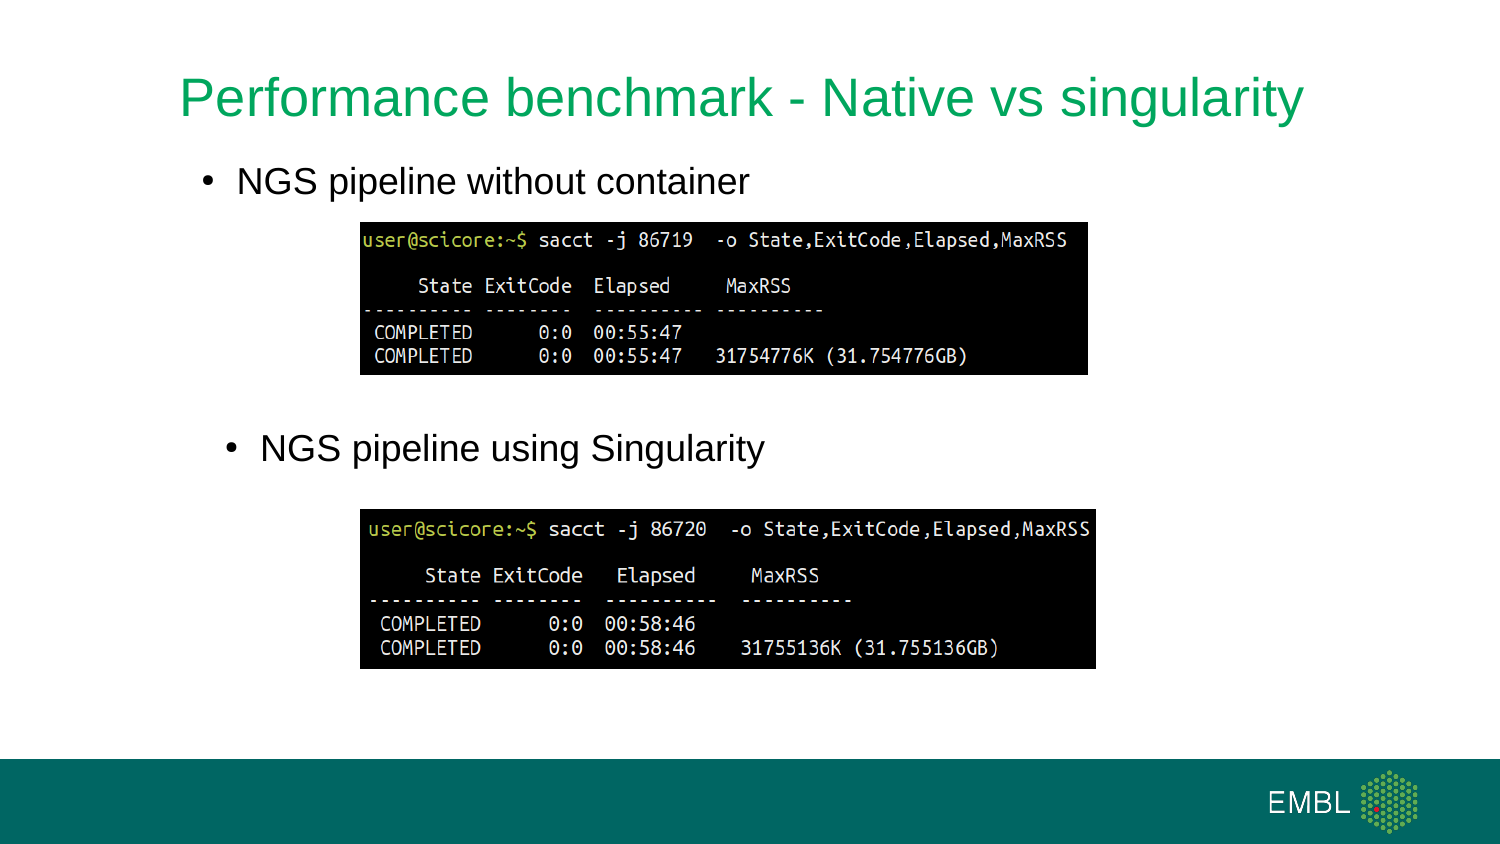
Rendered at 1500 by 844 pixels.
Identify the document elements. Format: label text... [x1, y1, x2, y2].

picture [360, 509, 1096, 669]
picture [360, 222, 1088, 376]
text_box Performance benchmark - Native vs singularity [165, 60, 1321, 136]
text_box NGS pipeline using Singularity [210, 420, 871, 481]
text_box NGS pipeline without container [186, 153, 766, 211]
